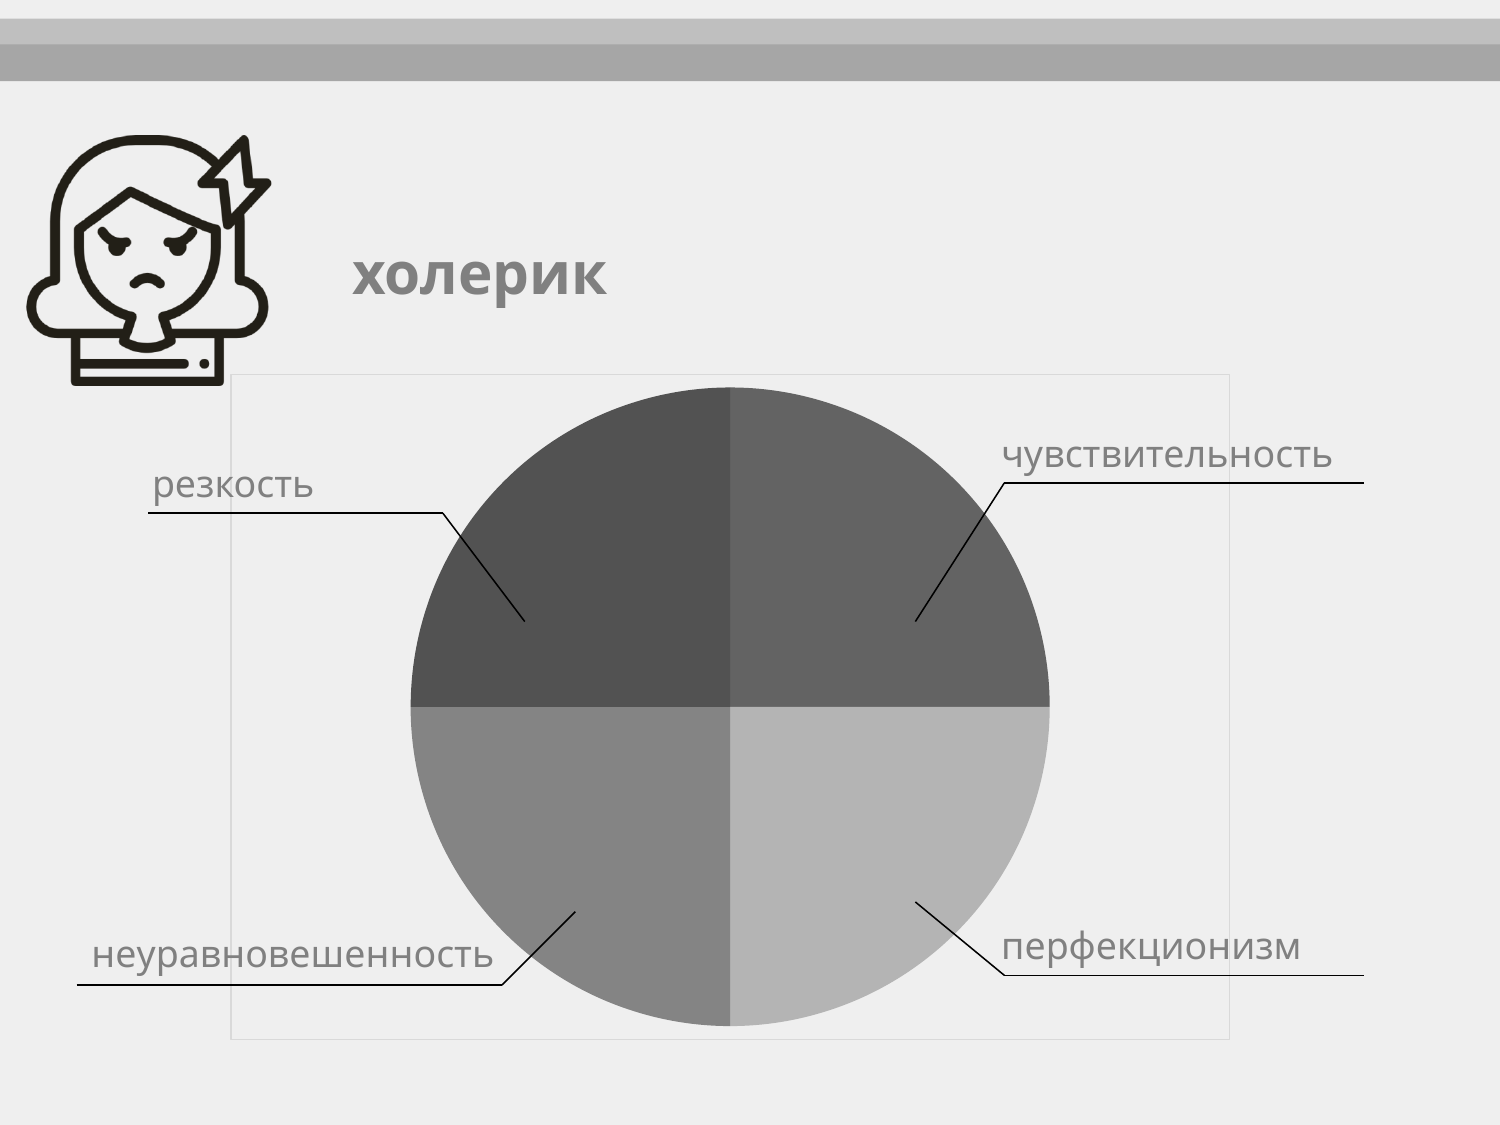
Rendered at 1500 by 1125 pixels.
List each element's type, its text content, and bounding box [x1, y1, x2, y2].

text_box [0, 18, 1500, 82]
text_box резкость [137, 452, 443, 513]
text_box перфекционизм [986, 914, 1341, 975]
text_box чувствительность [986, 422, 1365, 483]
text_box неуравновешенность [76, 965, 525, 1028]
text_box холерик [337, 228, 740, 314]
text_box неуравновешенность [76, 922, 525, 984]
picture [23, 135, 274, 386]
chart [230, 373, 1231, 1041]
